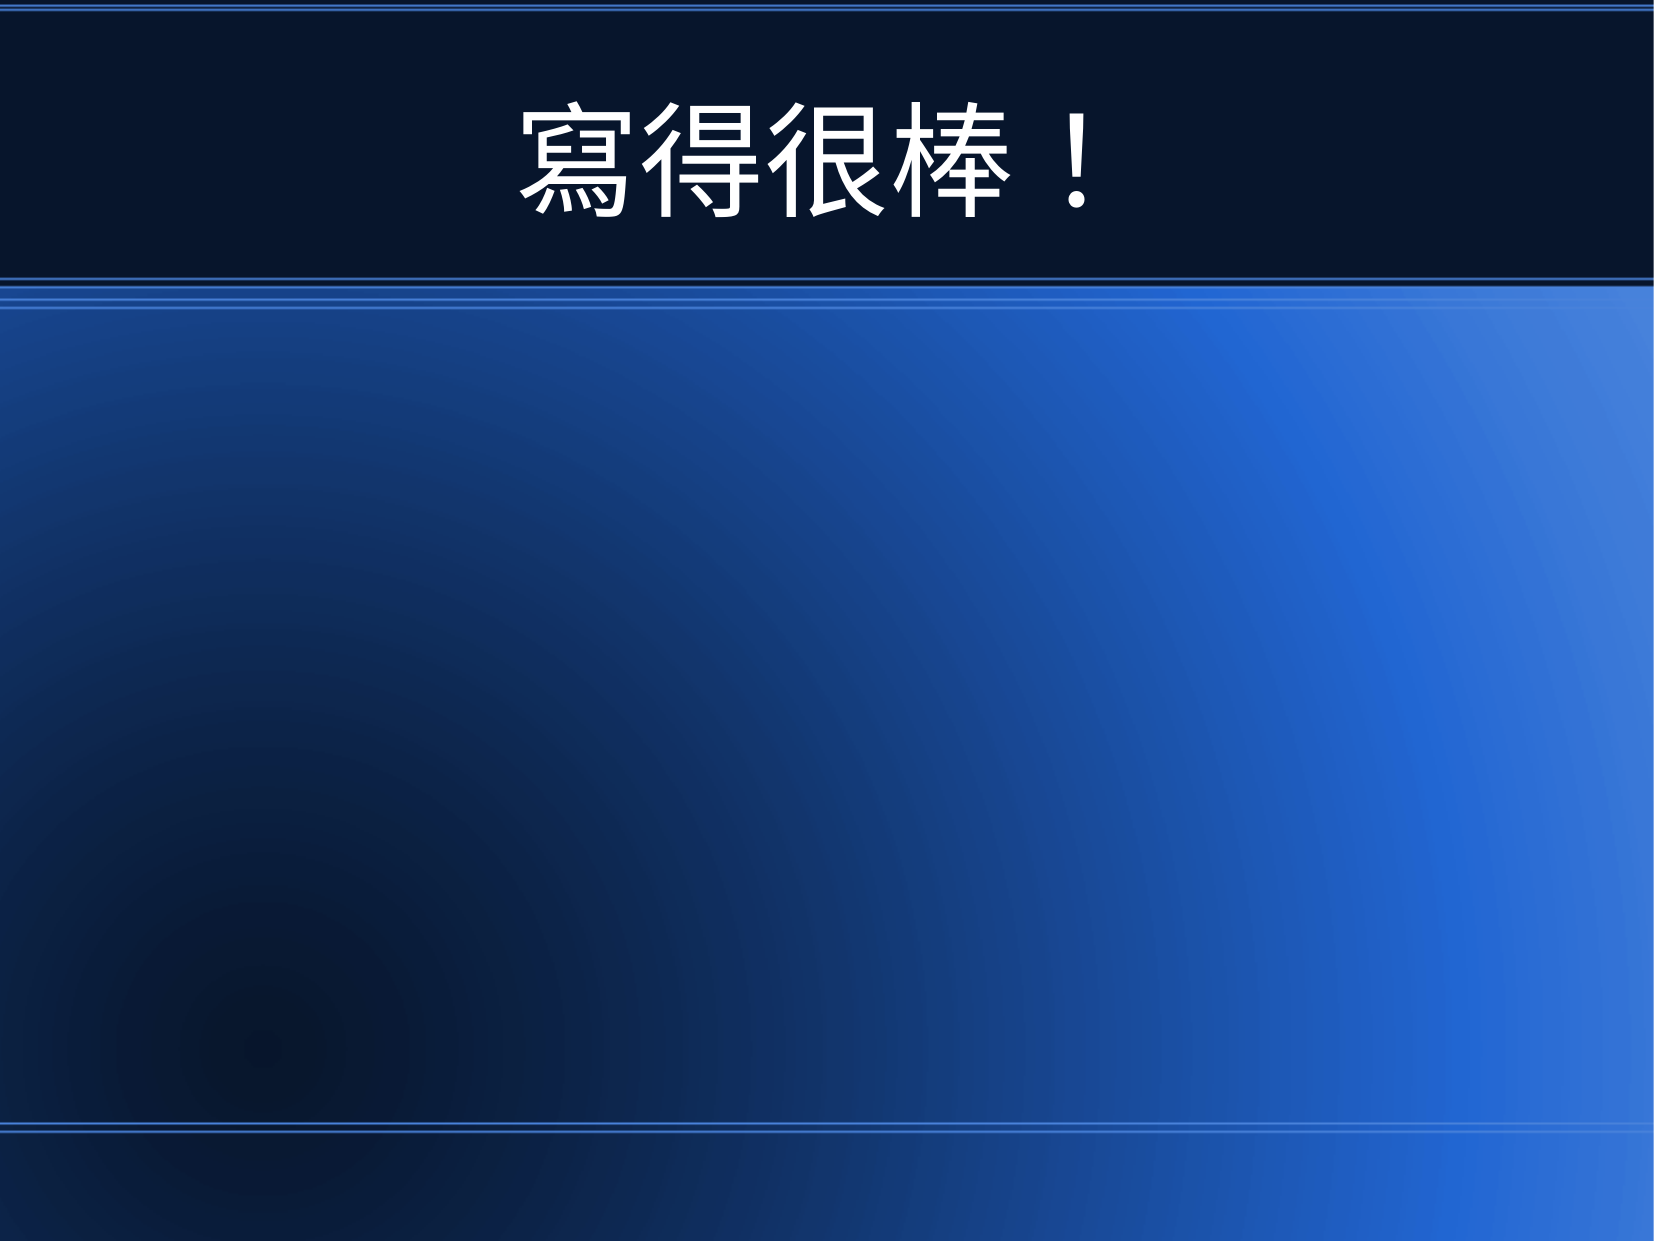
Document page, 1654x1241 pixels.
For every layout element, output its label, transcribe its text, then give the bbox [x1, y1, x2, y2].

picture [0, 0, 1654, 1241]
title 寫得很棒！ [82, 49, 1571, 257]
